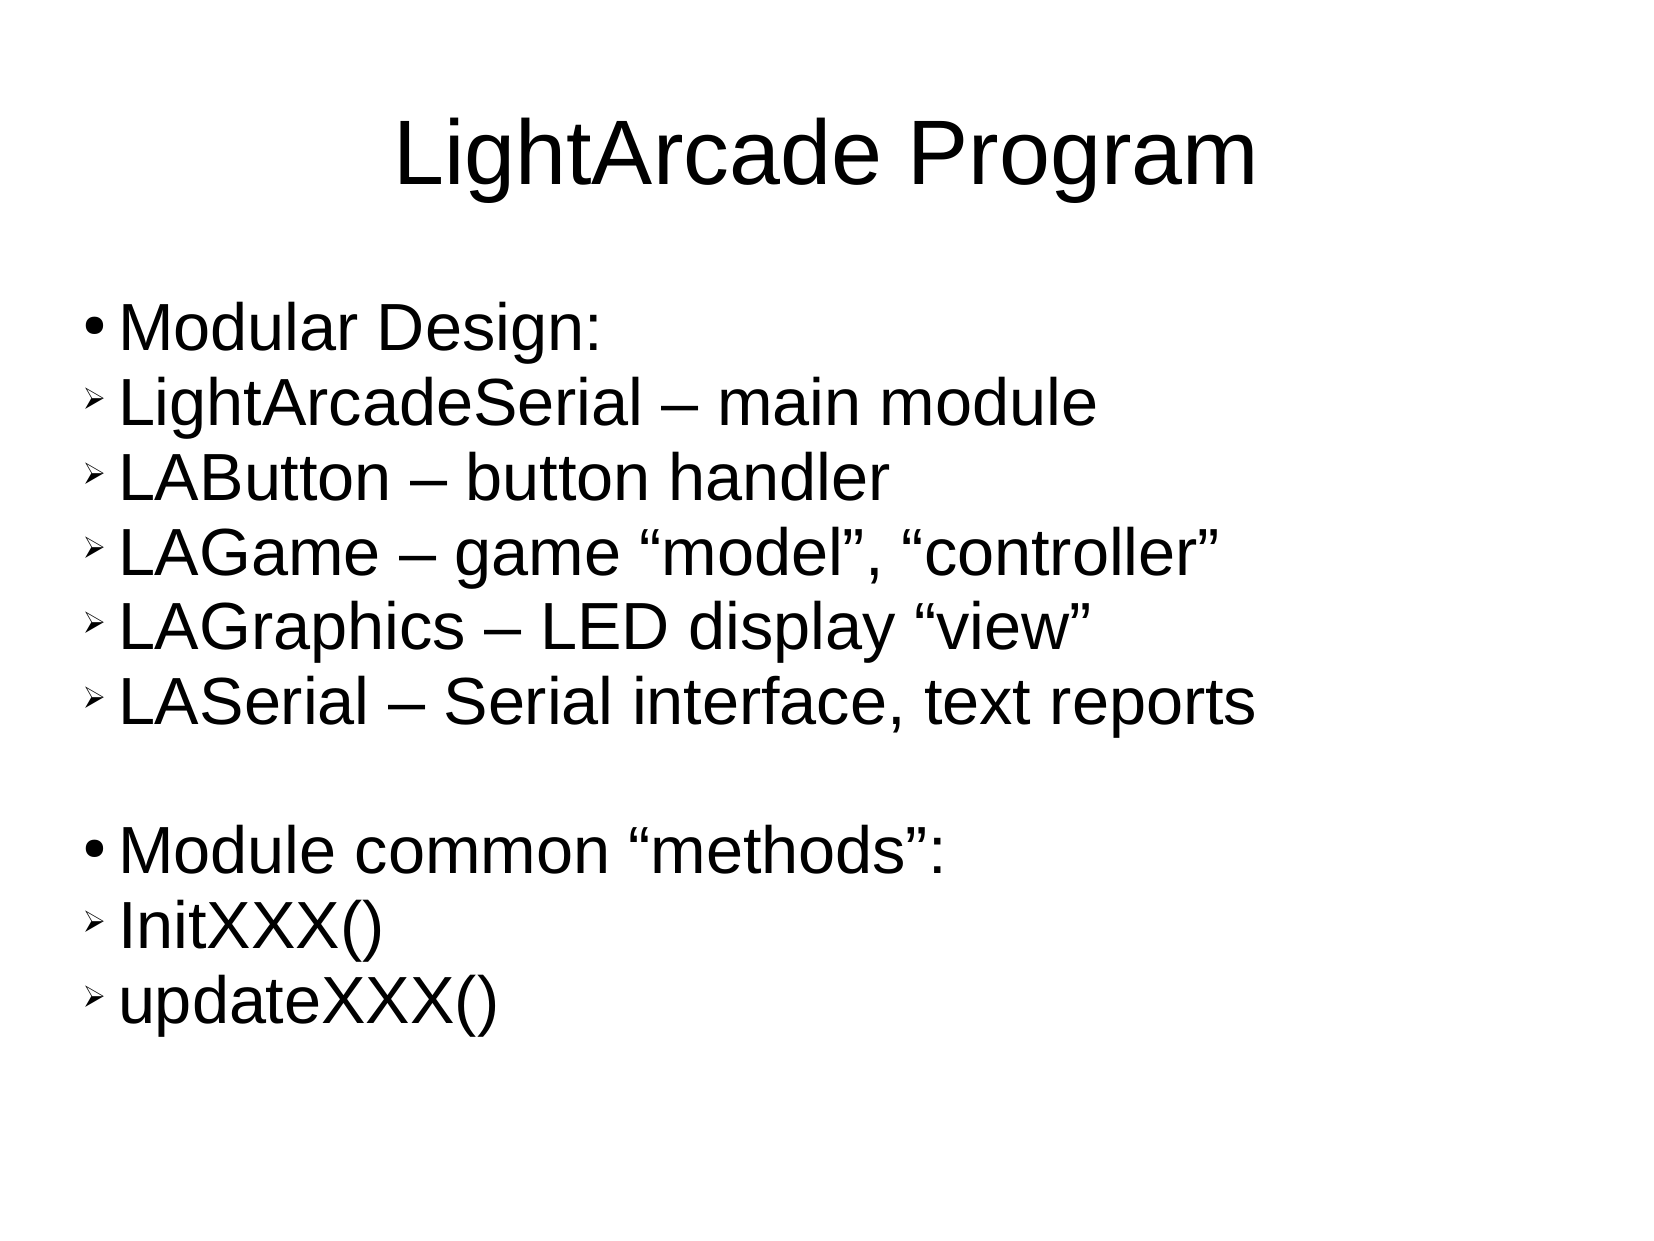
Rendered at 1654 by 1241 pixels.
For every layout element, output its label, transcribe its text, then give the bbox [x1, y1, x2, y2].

subtitle Modular Design: LightArcadeSerial – main module LAButton – button handler LAGame – game “model”, “controller” LAGraphics – LED display “view” LASerial – Serial interface, text reports Module common “methods”: InitXXX() updateXXX() [82, 290, 1571, 1111]
title LightArcade Program [82, 49, 1571, 257]
